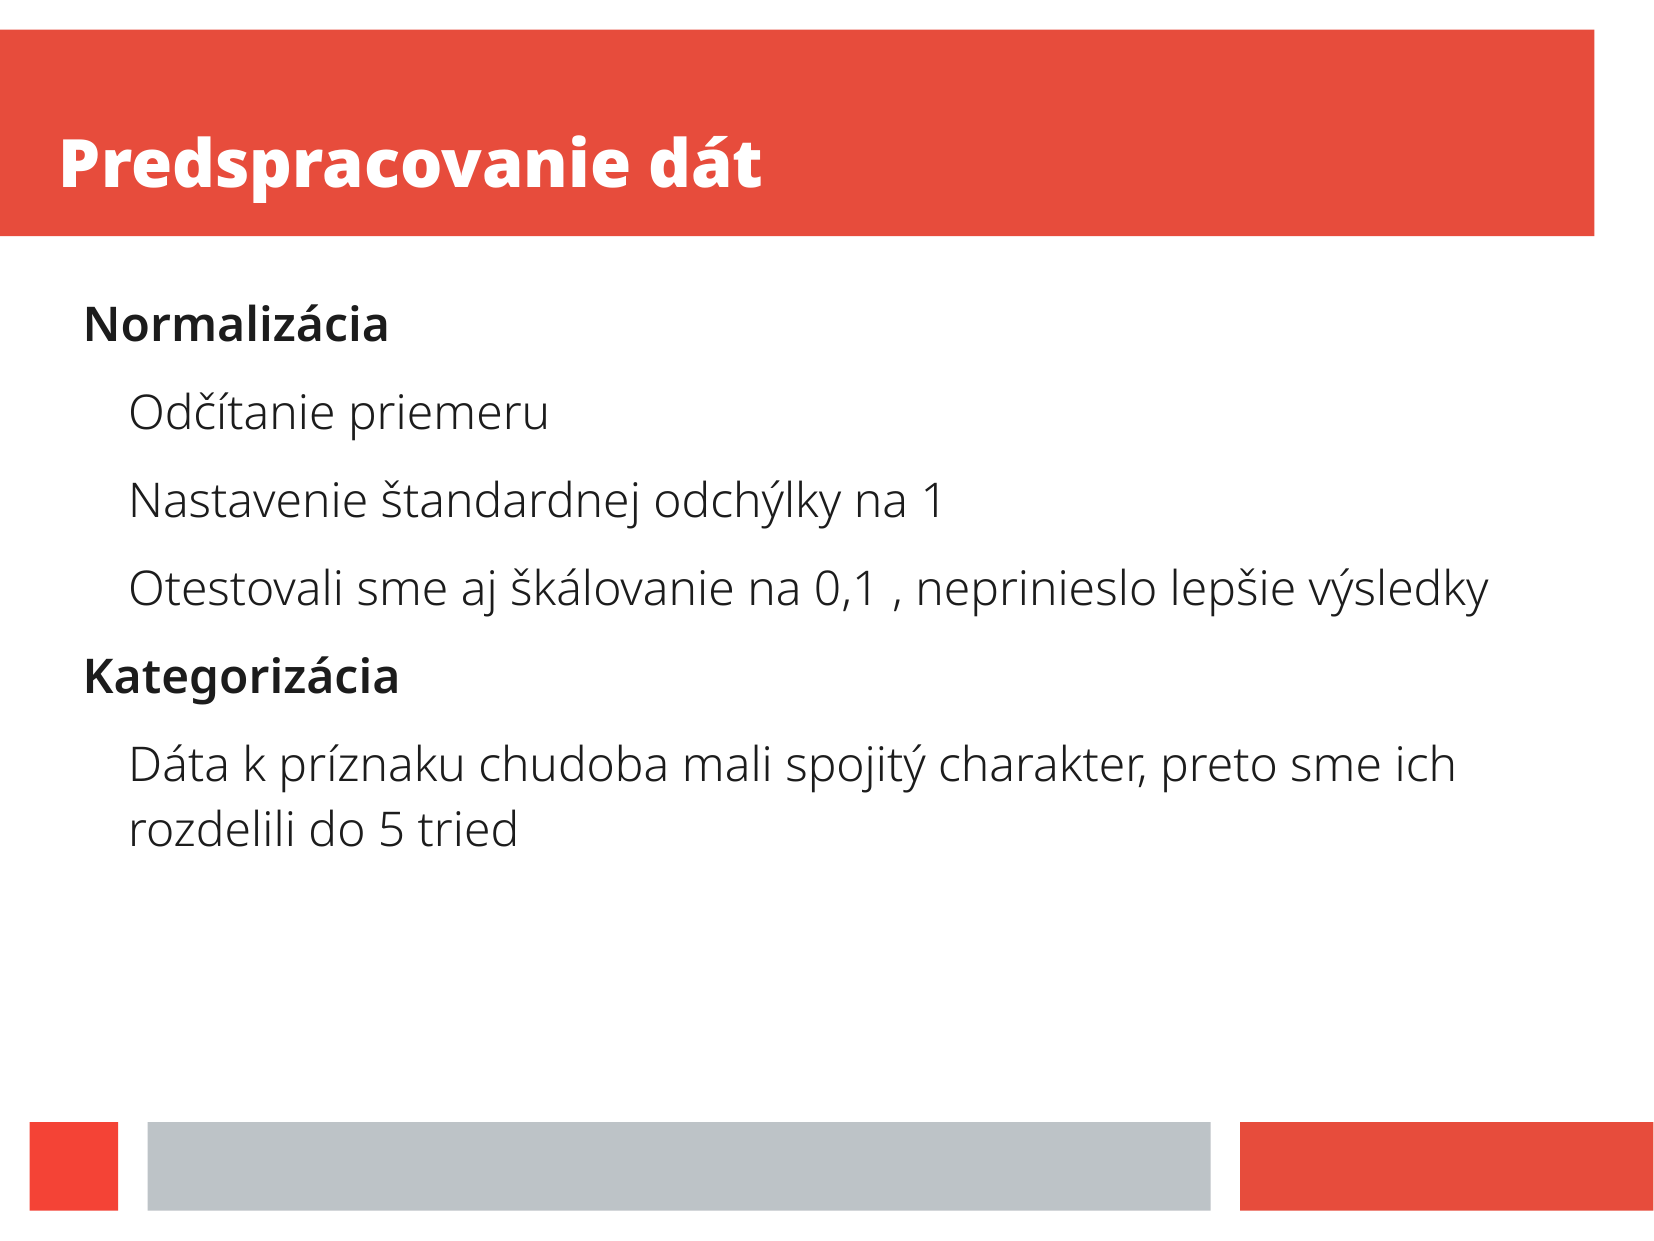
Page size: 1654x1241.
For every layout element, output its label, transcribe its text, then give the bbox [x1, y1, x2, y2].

list Normalizácia Odčítanie priemeru Nastavenie štandardnej odchýlky na 1 Otestovali sme aj škálovanie na 0,1 , neprinieslo lepšie výsledky Kategorizácia Dáta k príznaku chudoba mali spojitý charakter, preto sme ich rozdelili do 5 tried [82, 290, 1571, 1010]
title Predspracovanie dát [59, 59, 1595, 207]
